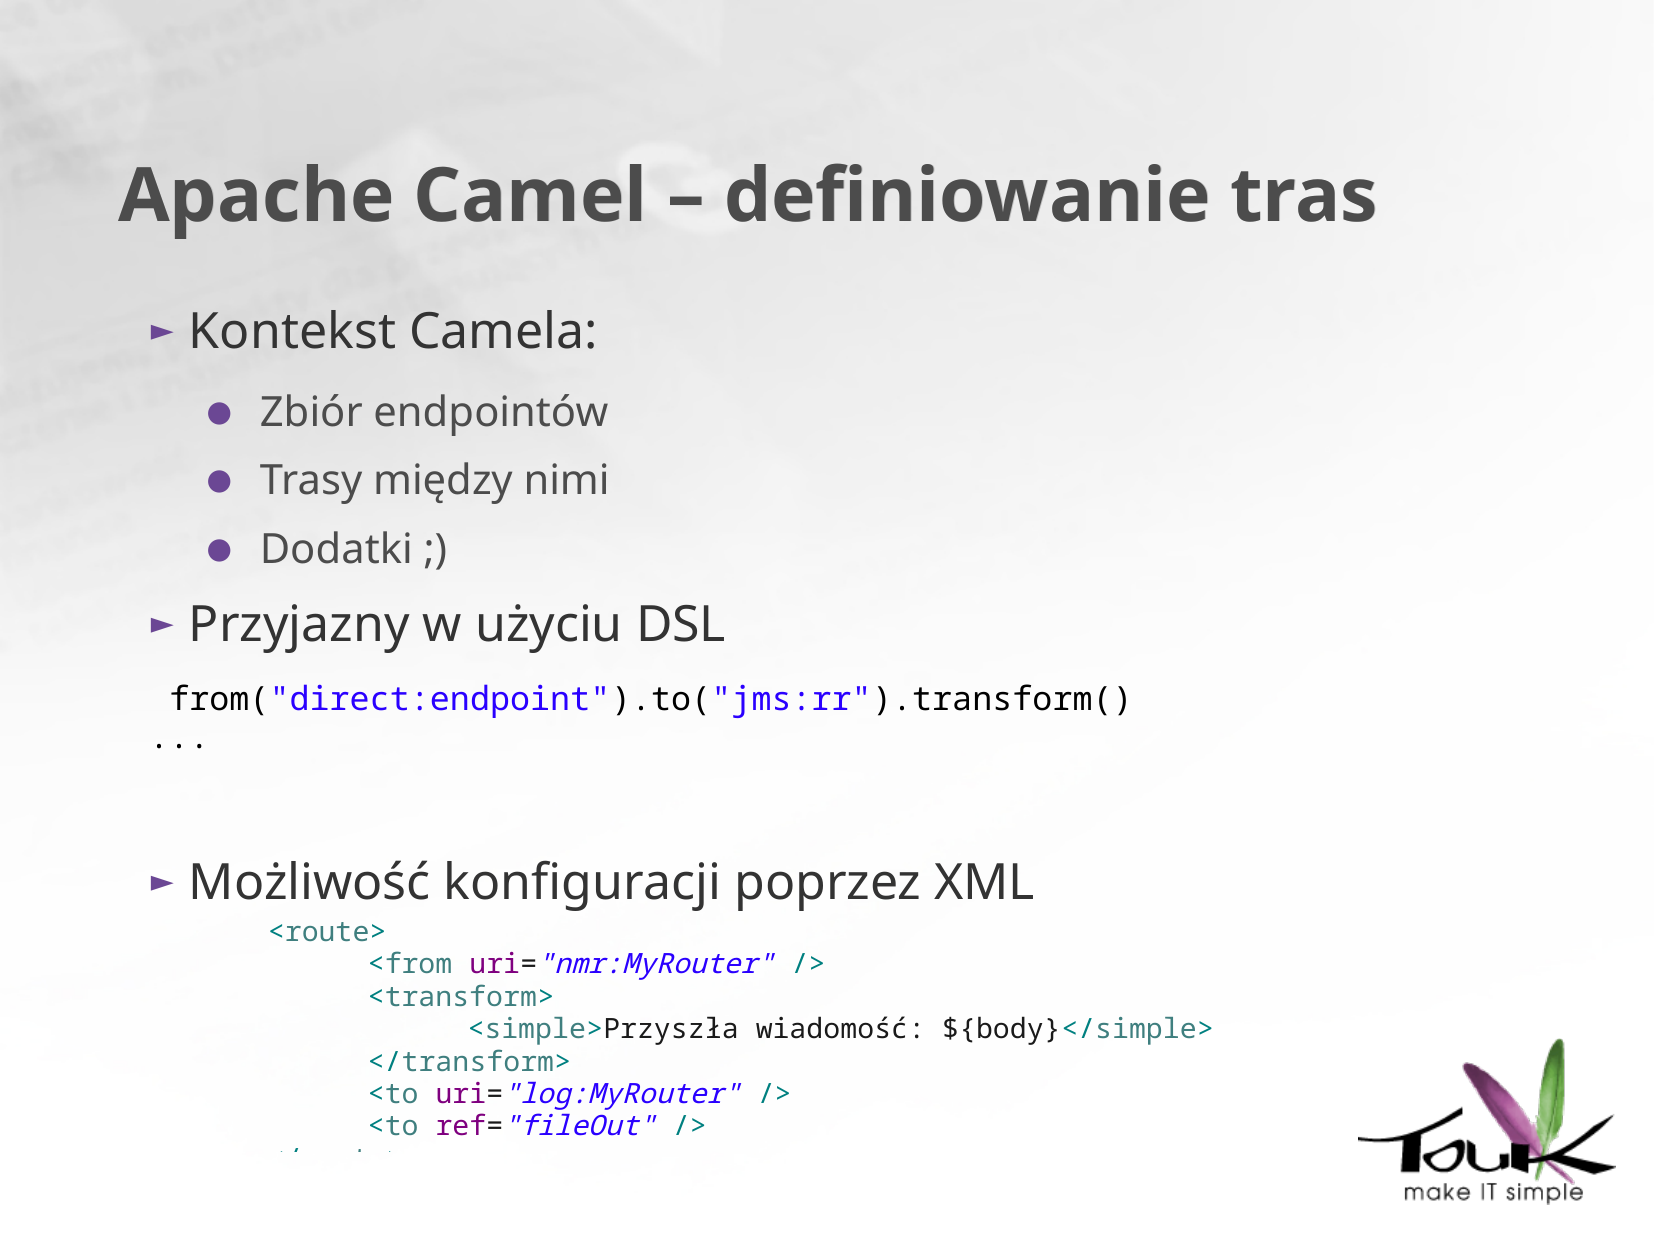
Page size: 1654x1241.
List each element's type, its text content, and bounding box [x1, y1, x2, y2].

title Apache Camel – definiowanie tras [118, 125, 1536, 259]
list Kontekst Camela: Zbiór endpointów Trasy między nimi Dodatki ;) Przyjazny w użyciu DSL Możliwość konfiguracji poprzez XML [118, 295, 1536, 1100]
chart [147, 679, 1152, 856]
chart [265, 915, 1625, 1152]
picture [0, 0, 1654, 1241]
